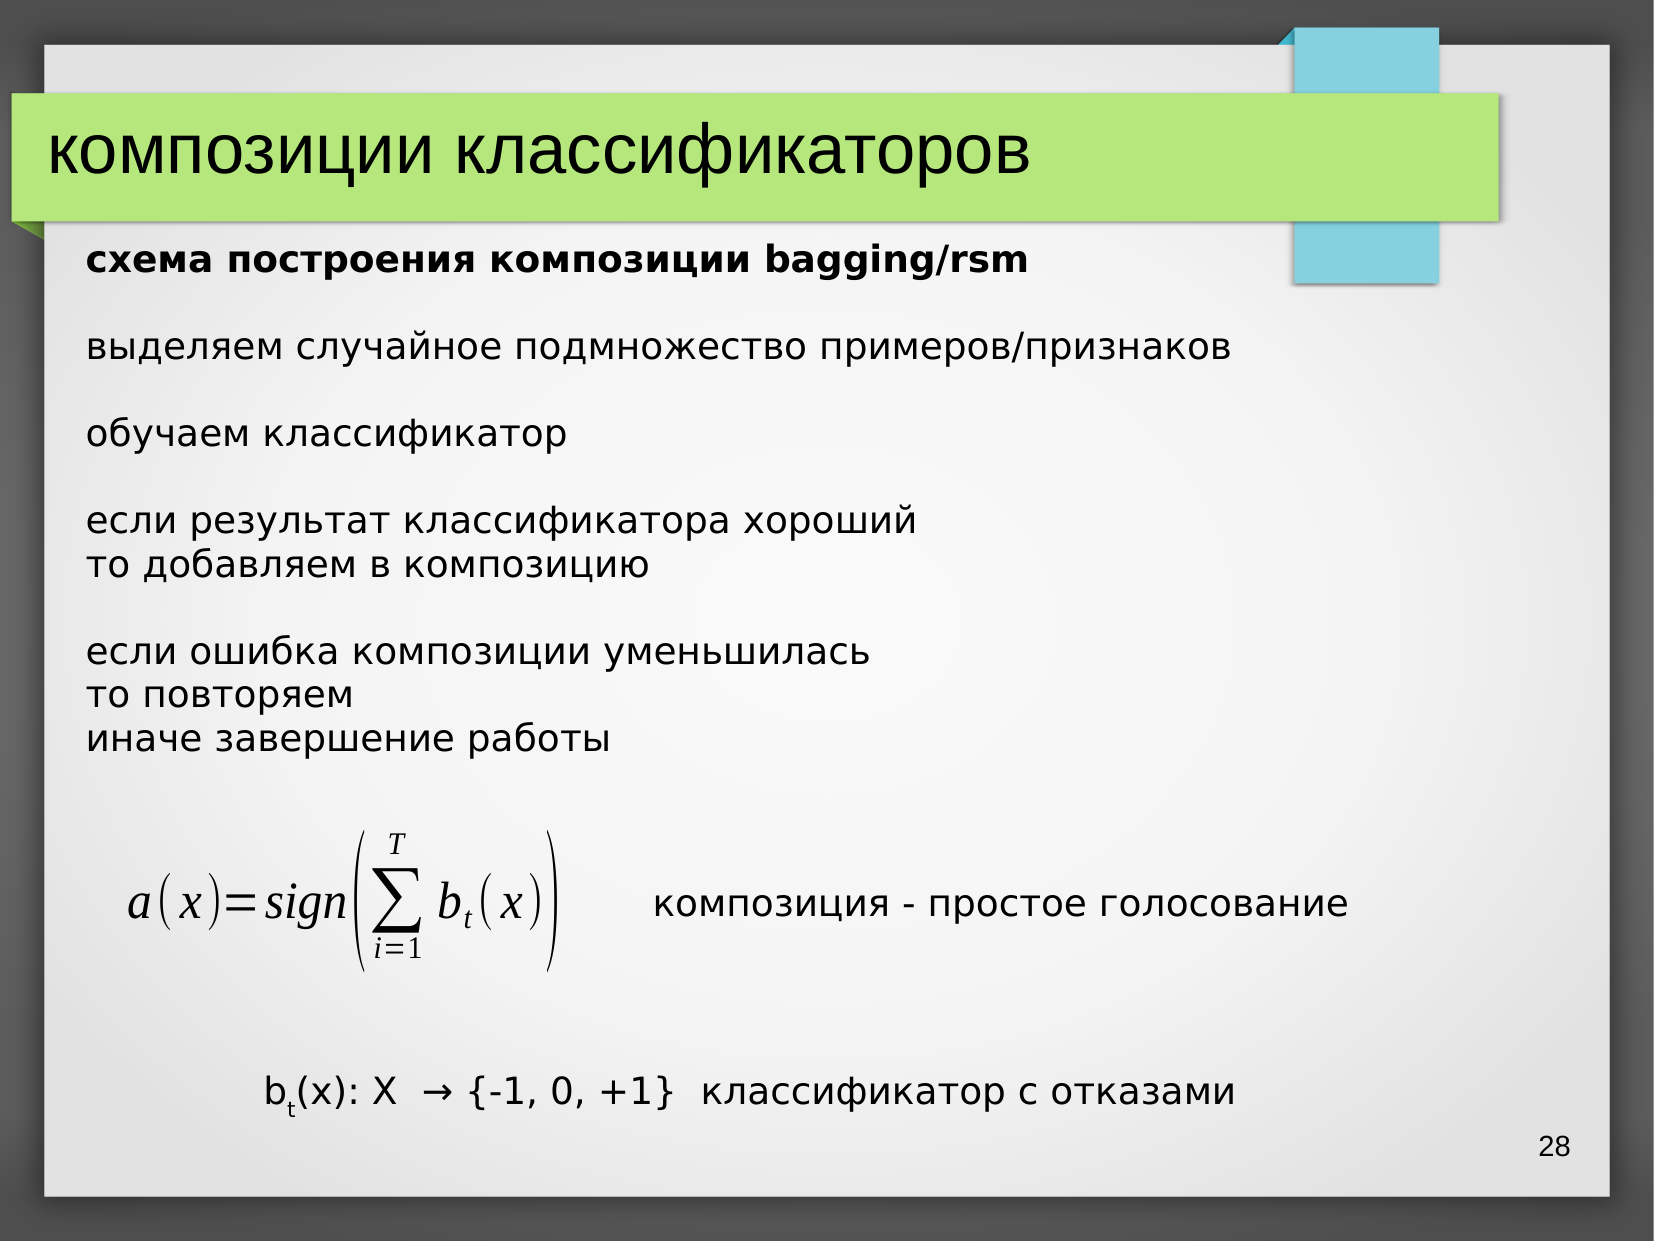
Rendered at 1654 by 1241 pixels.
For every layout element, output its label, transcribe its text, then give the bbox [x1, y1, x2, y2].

text_box композиция - простое голосование [637, 874, 1365, 934]
text_box bt(x): X → {-1, 0, +1} классификатор с отказами [248, 1062, 1252, 1130]
text_box схема построения композиции bagging/rsm выделяем случайное подмножество примеров/признаков обучаем классификатор если результат классификатора хороший то добавляем в композицию если ошибка композиции уменьшилась то повторяем иначе завершение работы [70, 230, 1548, 768]
title композиции классификаторов [47, 109, 1501, 189]
picture [0, 0, 1654, 1241]
chart [119, 826, 567, 976]
